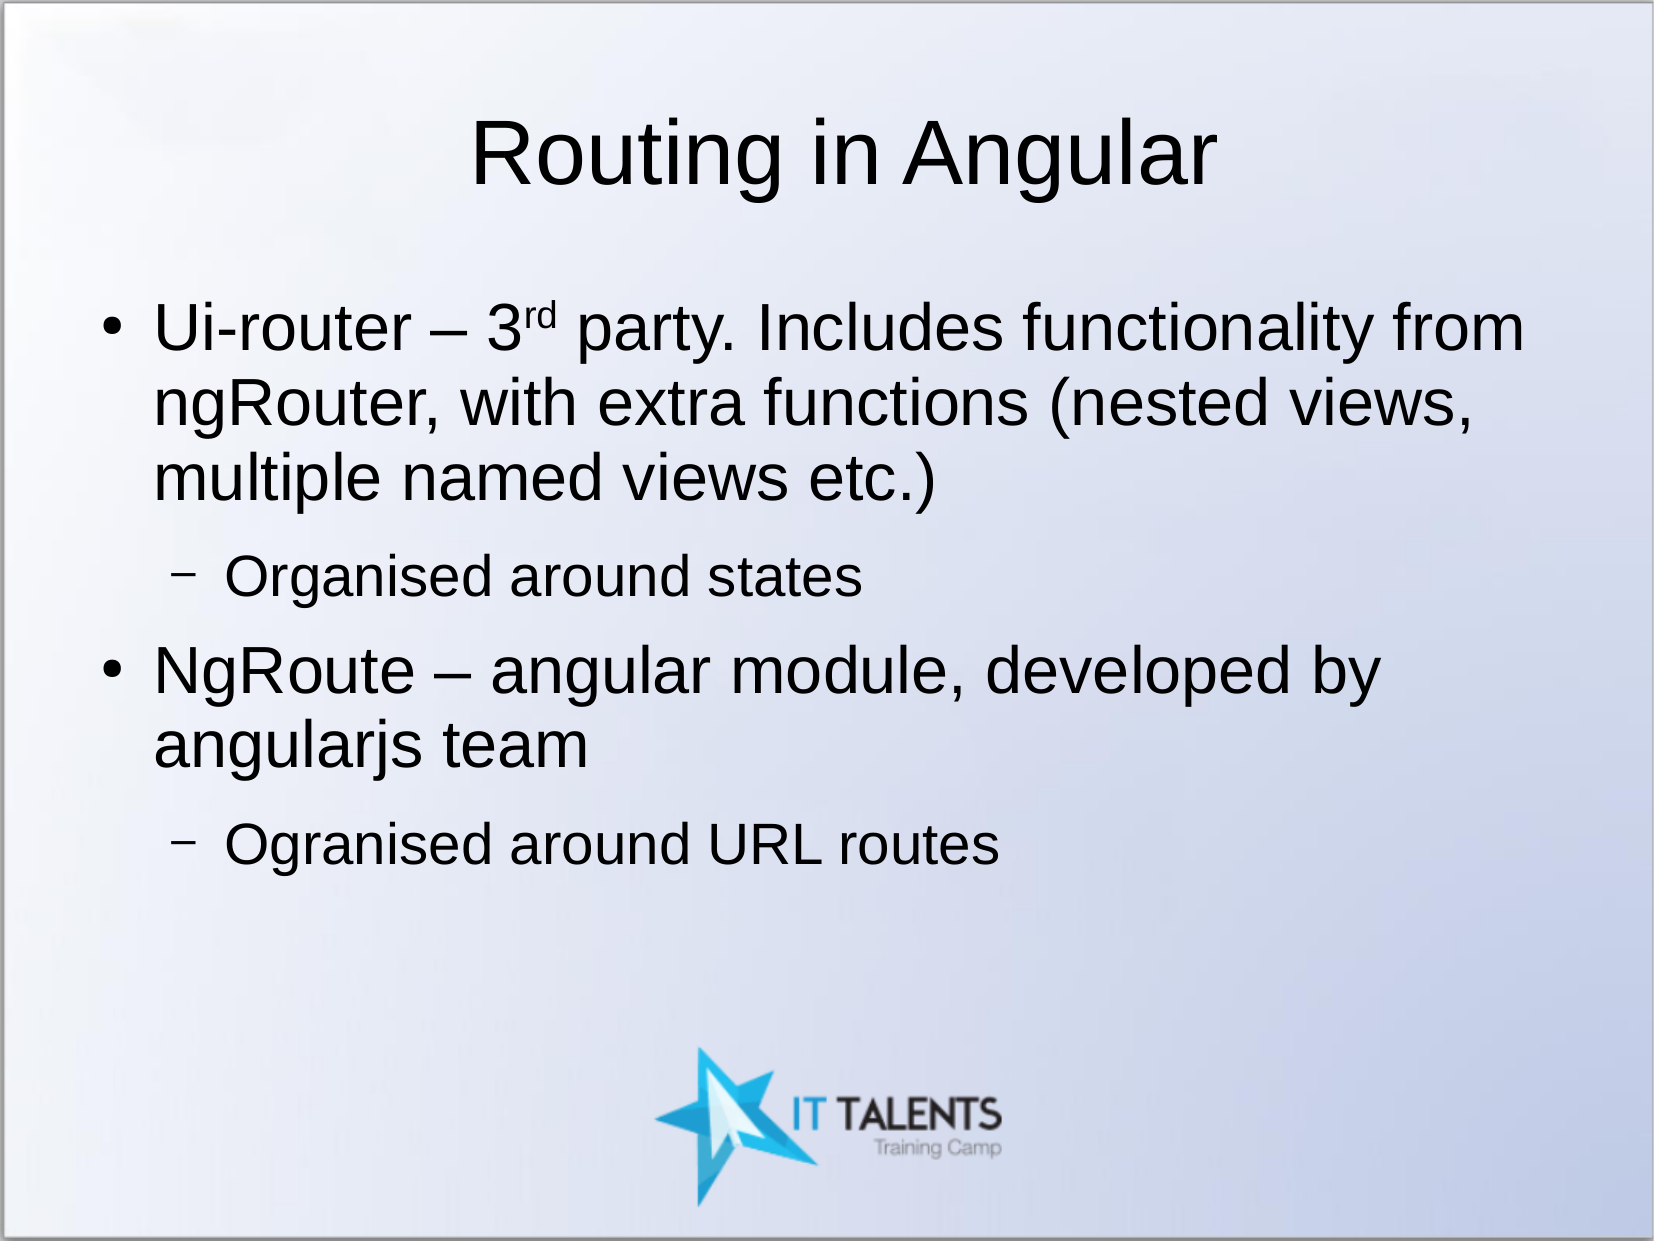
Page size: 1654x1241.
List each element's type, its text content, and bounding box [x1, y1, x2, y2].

title Routing in Angular [82, 49, 1571, 257]
picture [0, 0, 1654, 1241]
list Ui-router – 3rd party. Includes functionality from ngRouter, with extra functions (nested views, multiple named views etc.) Organised around states NgRoute – angular module, developed by angularjs team Ogranised around URL routes [82, 290, 1571, 1010]
